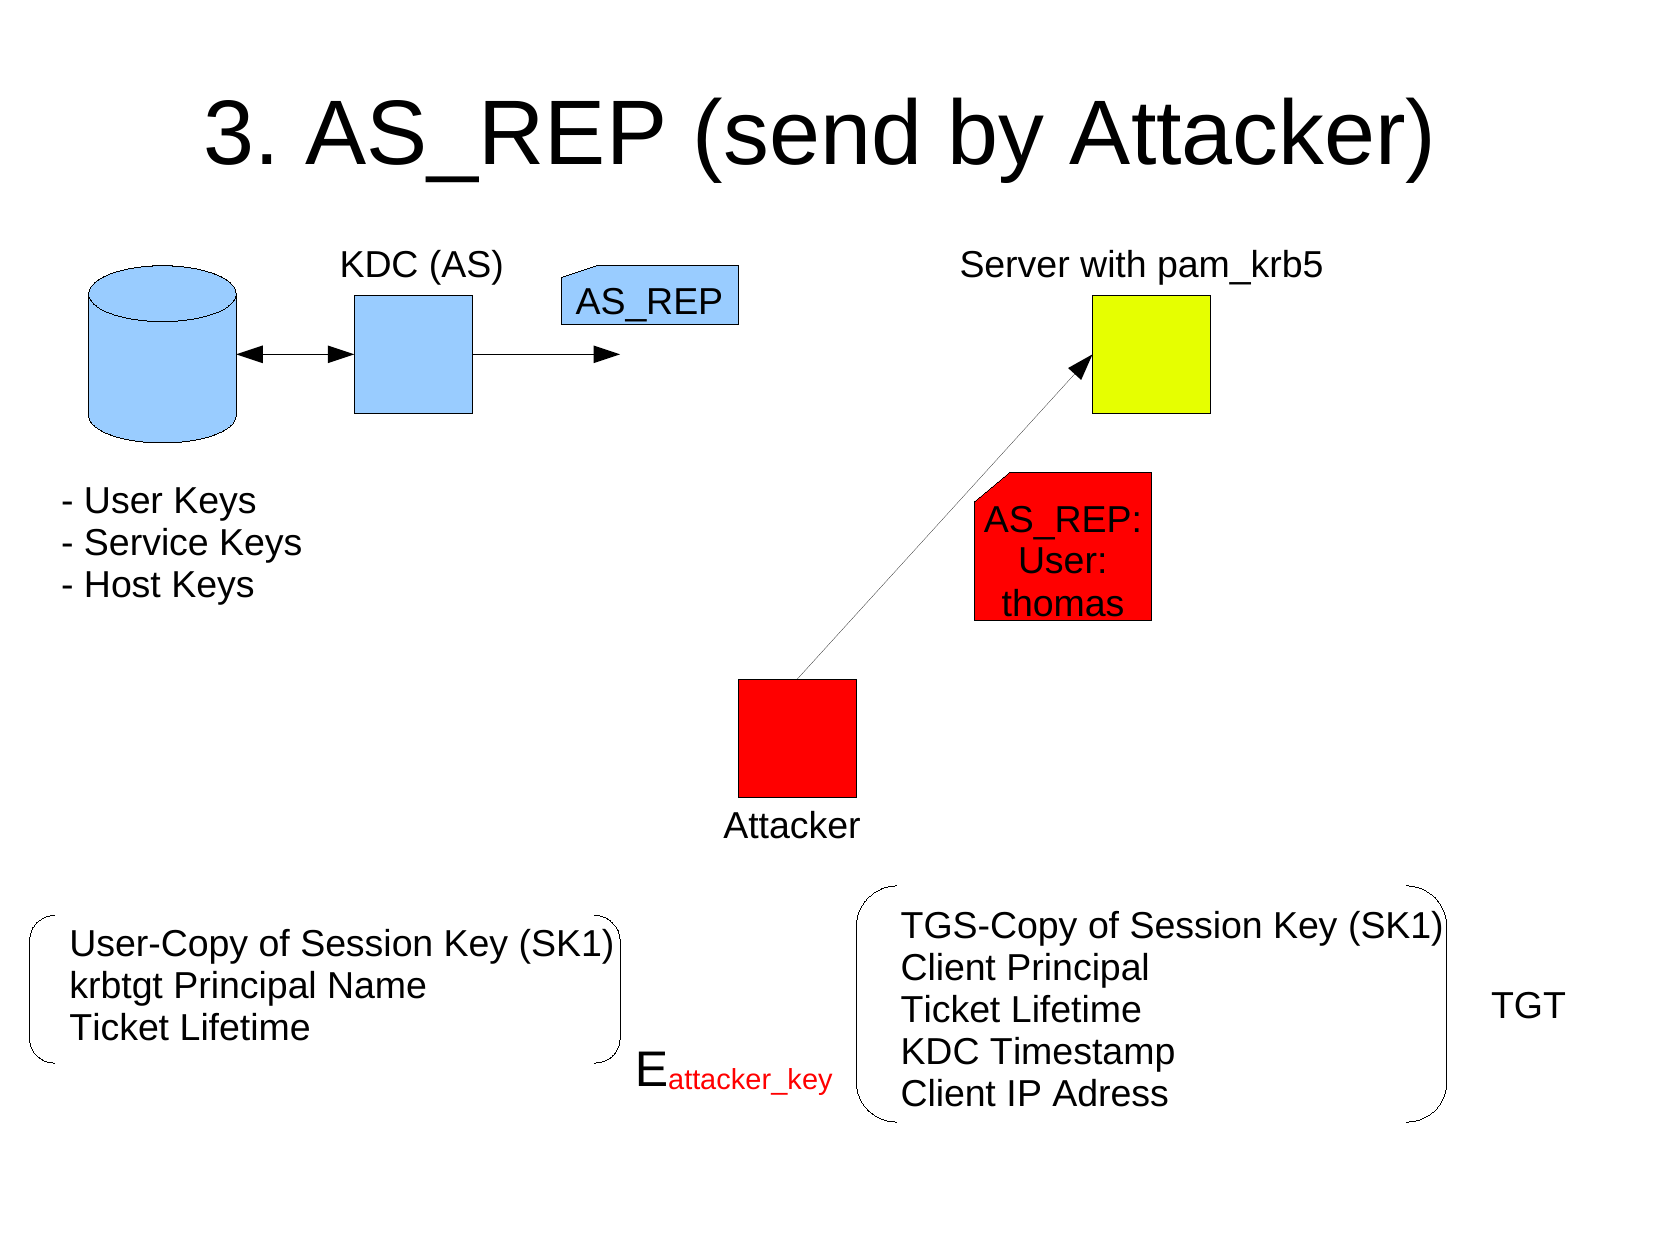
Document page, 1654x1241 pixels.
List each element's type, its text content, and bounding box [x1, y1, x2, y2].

text_box Eattacker_key [620, 1033, 857, 1123]
text_box User-Copy of Session Key (SK1) krbtgt Principal Name Ticket Lifetime [54, 915, 680, 1057]
text_box - User Keys - Service Keys - Host Keys [46, 472, 314, 614]
text_box [1092, 295, 1211, 414]
text_box [738, 679, 857, 797]
text_box [88, 265, 237, 443]
text_box [354, 295, 473, 414]
text_box KDC (AS) [324, 236, 516, 294]
text_box TGT [1476, 976, 1595, 1034]
text_box AS_REP [561, 265, 739, 325]
text_box AS_REP: User: thomas [974, 472, 1152, 621]
text_box Server with pam_krb5 [944, 236, 1359, 294]
text_box Attacker [708, 797, 886, 855]
text_box TGS-Copy of Session Key (SK1) Client Principal Ticket Lifetime KDC Timestamp Client IP Adress [885, 897, 1506, 1123]
title 3. AS_REP (send by Attacker) [76, 29, 1565, 237]
